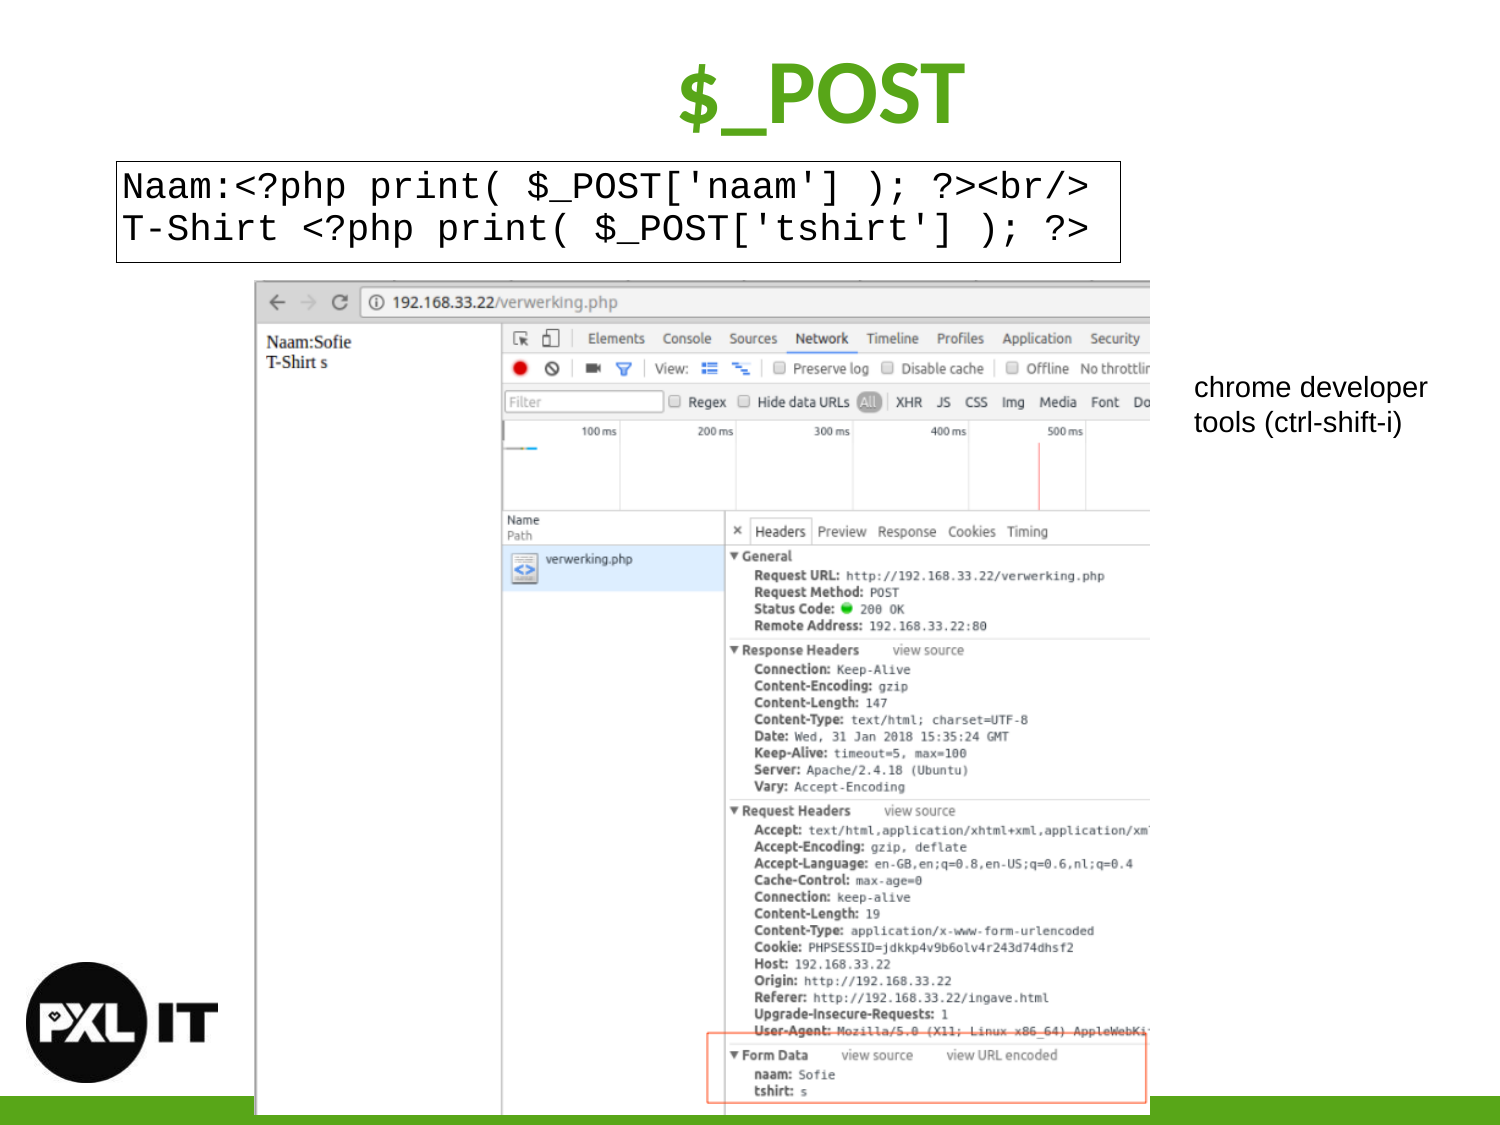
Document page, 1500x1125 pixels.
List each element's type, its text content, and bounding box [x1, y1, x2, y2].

table_header Naam:<?php print( $_POST['naam'] ); ?><br/> T-Shirt <?php print( $_POST['tshirt'] ); ?> [117, 162, 1120, 262]
text_box chrome developer tools (ctrl-shift-i) [1179, 353, 1495, 465]
picture [254, 280, 1150, 1115]
picture [26, 962, 218, 1083]
text_box $_POST [201, 24, 1440, 151]
